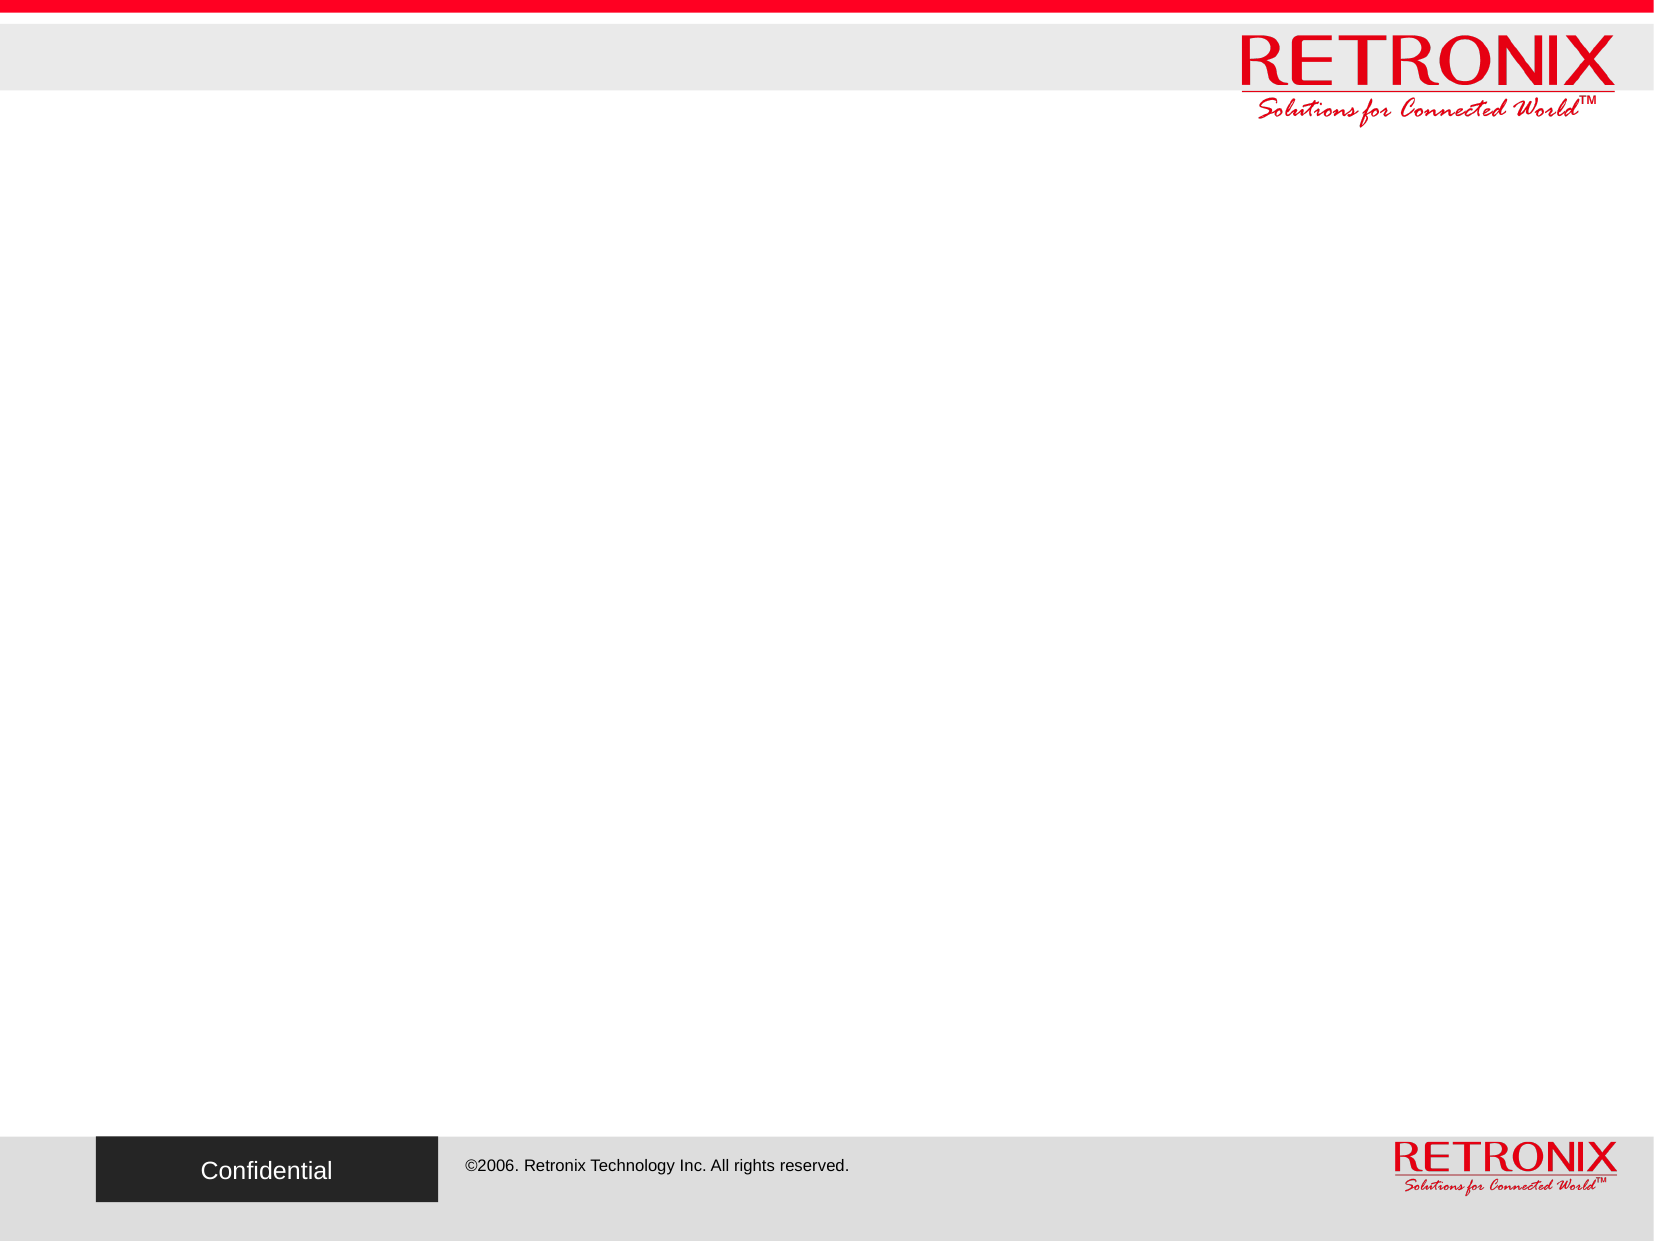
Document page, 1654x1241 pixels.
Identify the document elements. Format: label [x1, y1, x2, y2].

picture [1235, 31, 1621, 130]
picture [1391, 1139, 1621, 1198]
